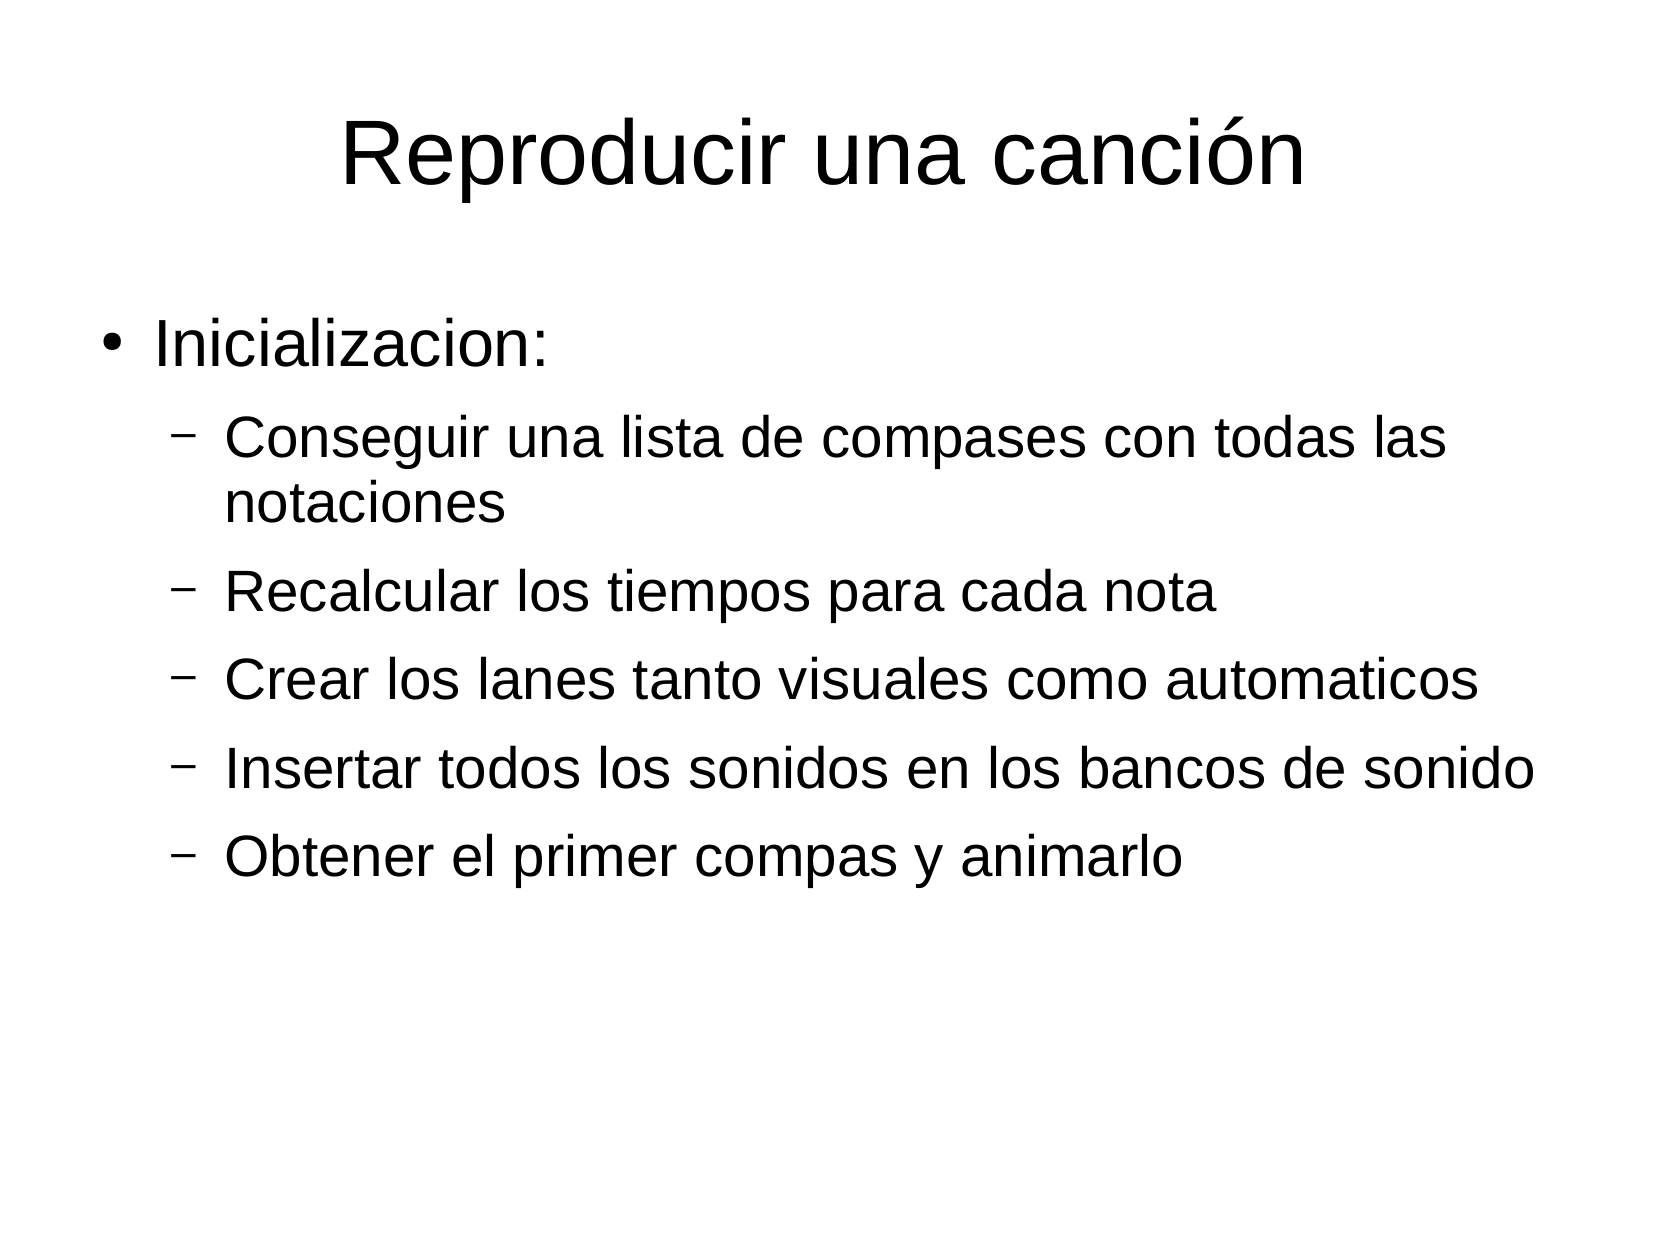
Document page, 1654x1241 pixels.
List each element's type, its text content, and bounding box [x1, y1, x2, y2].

title Reproducir una canción [82, 49, 1571, 257]
list Inicializacion: Conseguir una lista de compases con todas las notaciones Recalcular los tiempos para cada nota Crear los lanes tanto visuales como automaticos Insertar todos los sonidos en los bancos de sonido Obtener el primer compas y animarlo [82, 290, 1571, 1010]
